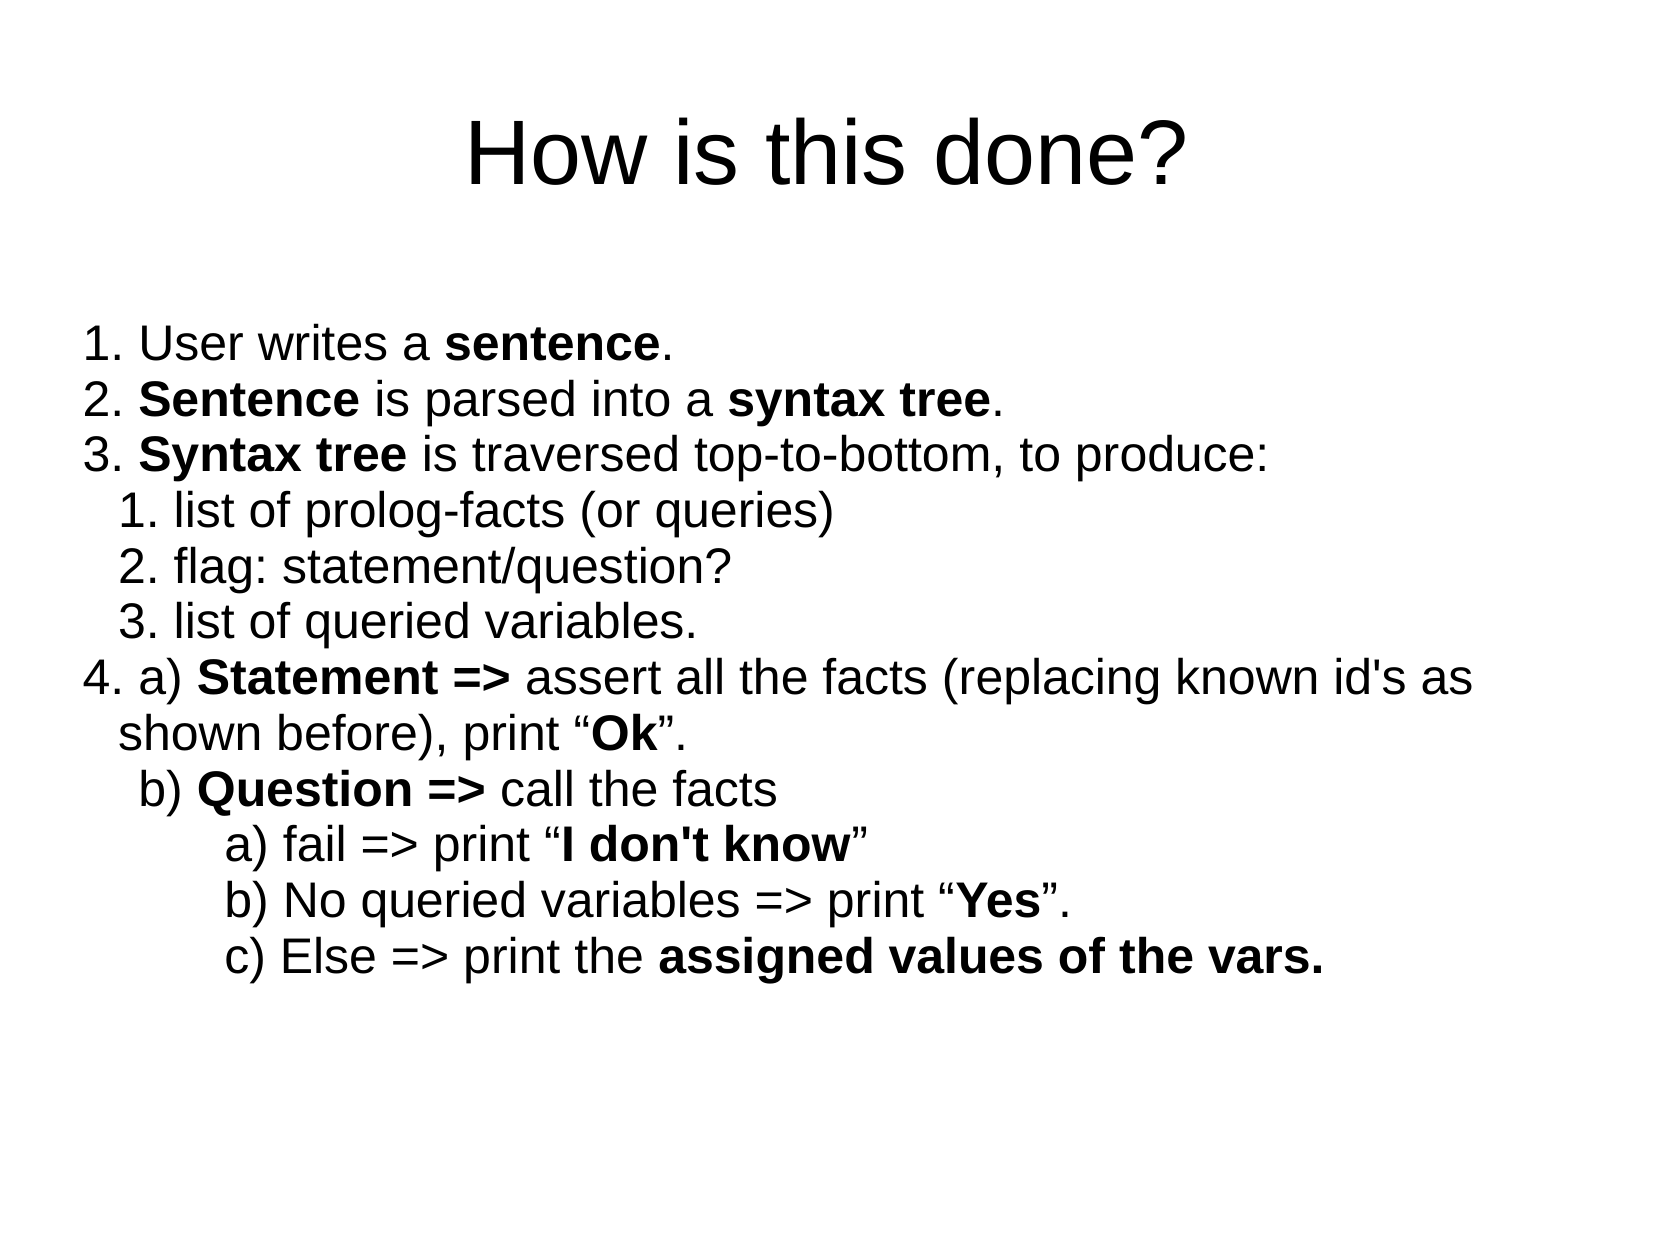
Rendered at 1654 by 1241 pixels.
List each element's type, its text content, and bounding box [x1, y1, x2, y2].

subtitle User writes a sentence. Sentence is parsed into a syntax tree. Syntax tree is traversed top-to-bottom, to produce: list of prolog-facts (or queries) flag: statement/question? list of queried variables. a) Statement => assert all the facts (replacing known id's as shown before), print “Ok”. b) Question => call the facts fail => print “I don't know” No queried variables => print “Yes”. Else => print the assigned values of the vars. [82, 289, 1571, 1010]
title How is this done? [82, 49, 1571, 257]
